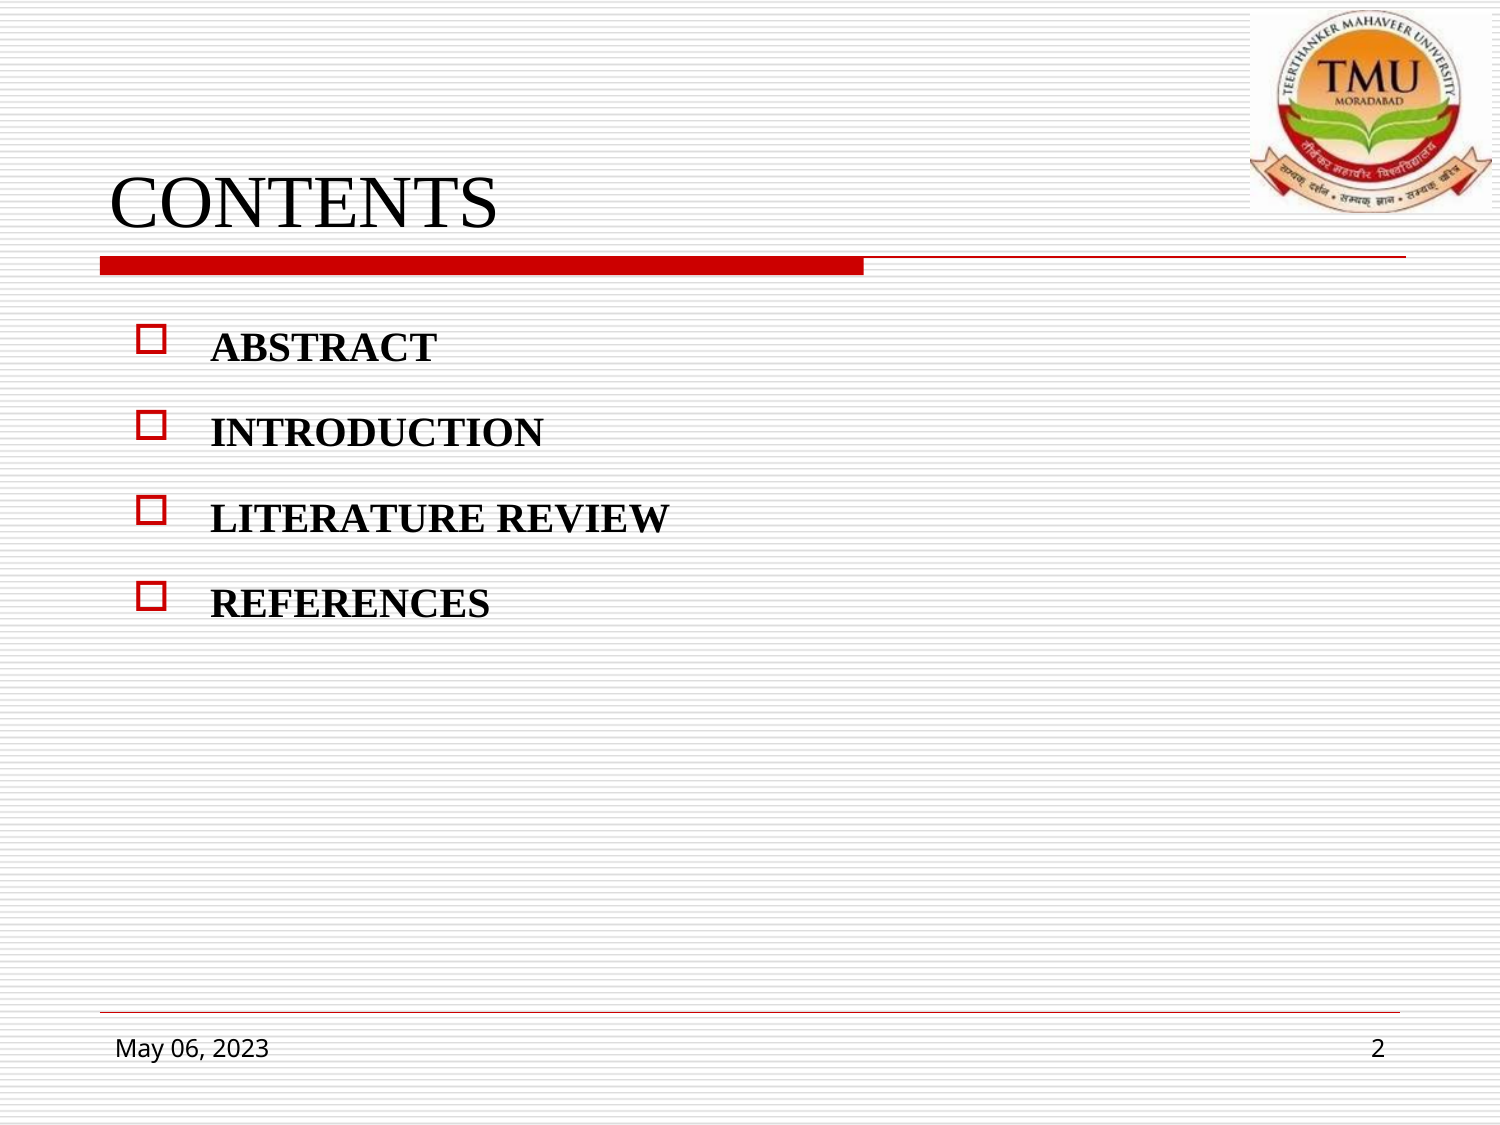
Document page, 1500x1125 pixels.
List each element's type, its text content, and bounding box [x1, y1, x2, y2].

text_box <number> [1074, 1024, 1401, 1103]
list ABSTRACT INTRODUCTION LITERATURE REVIEW REFERENCES [117, 287, 1426, 1038]
picture [0, 0, 1500, 1125]
title CONTENTS [94, 50, 1407, 250]
text_box May 06, 2023 [99, 1024, 426, 1103]
